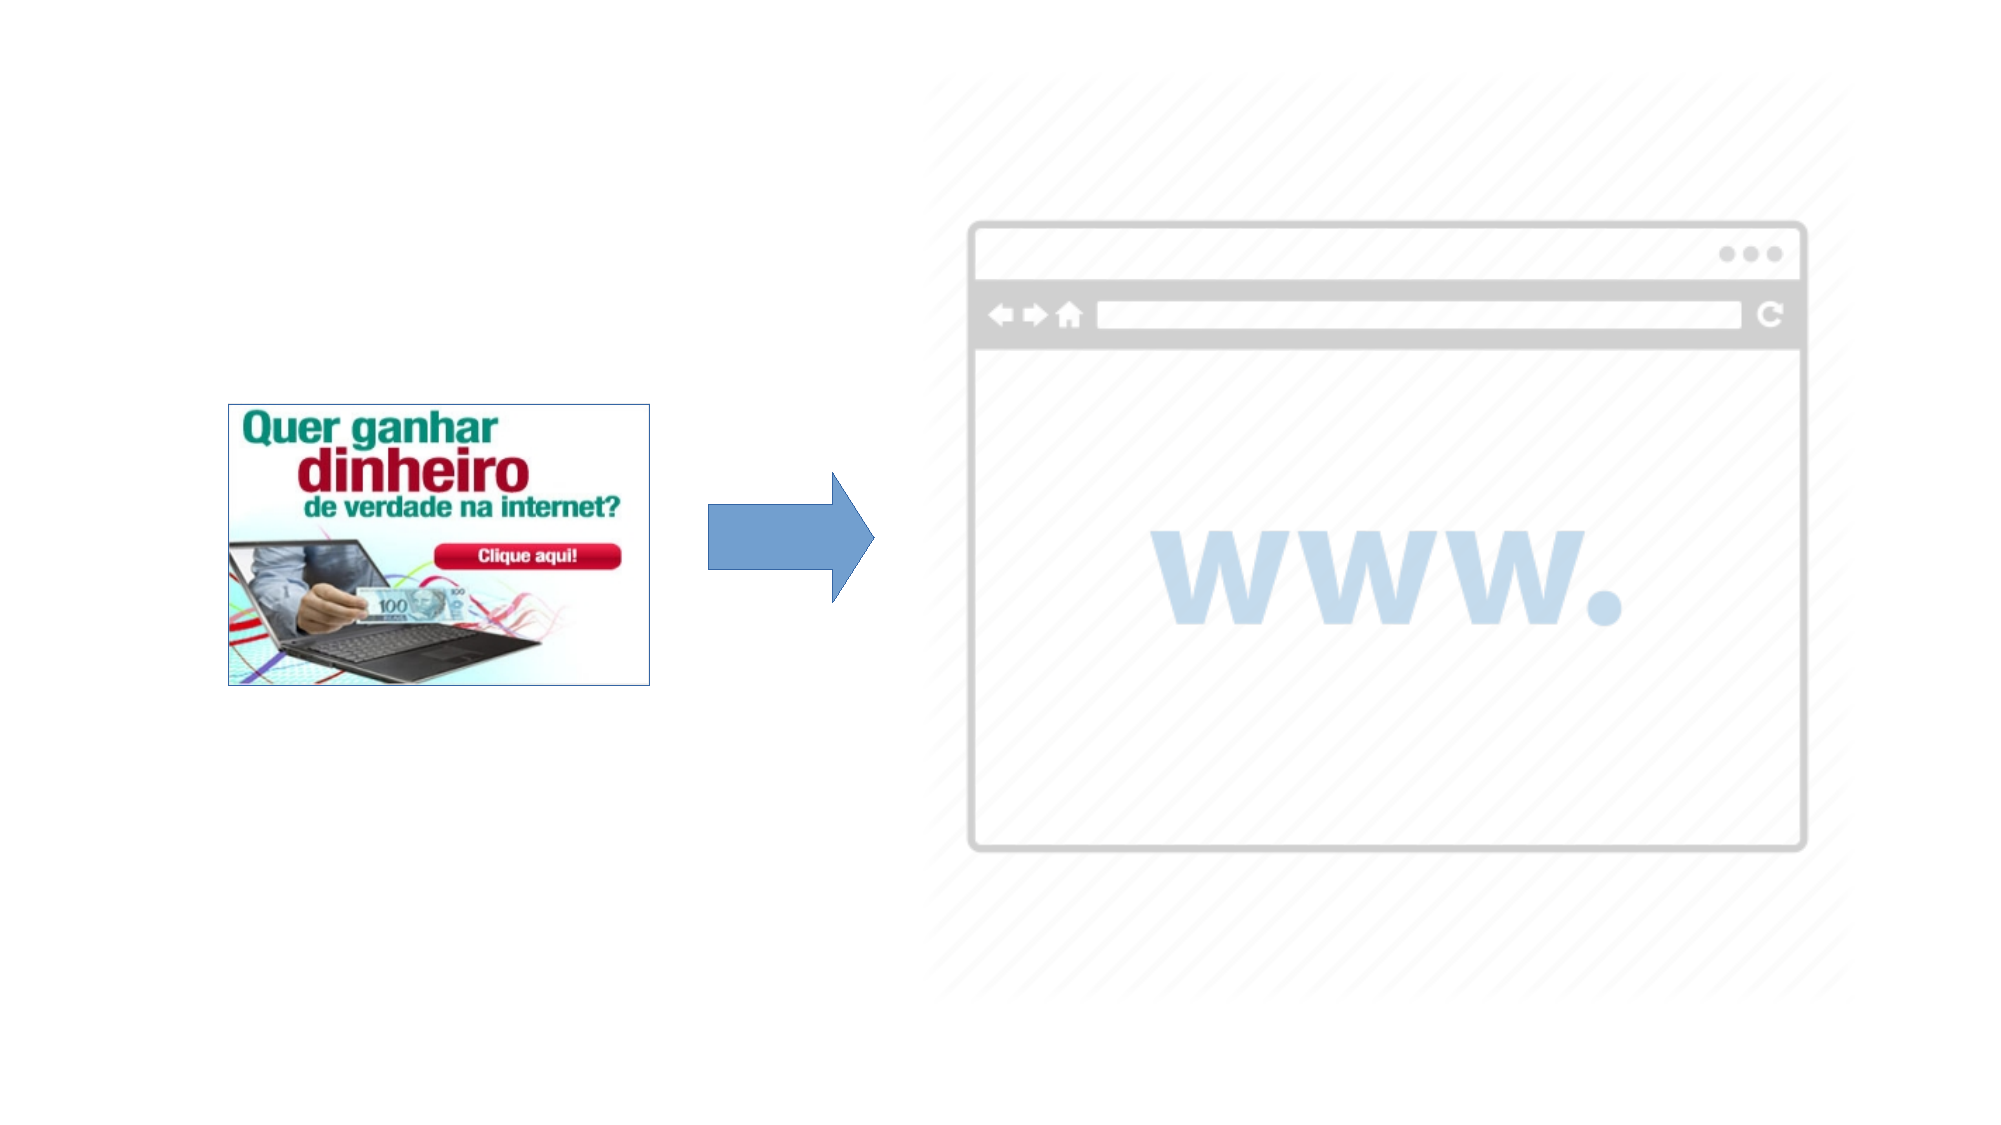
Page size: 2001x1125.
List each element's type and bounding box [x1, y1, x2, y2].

text_box [708, 472, 875, 603]
picture [921, 70, 1855, 1004]
picture [228, 403, 650, 686]
